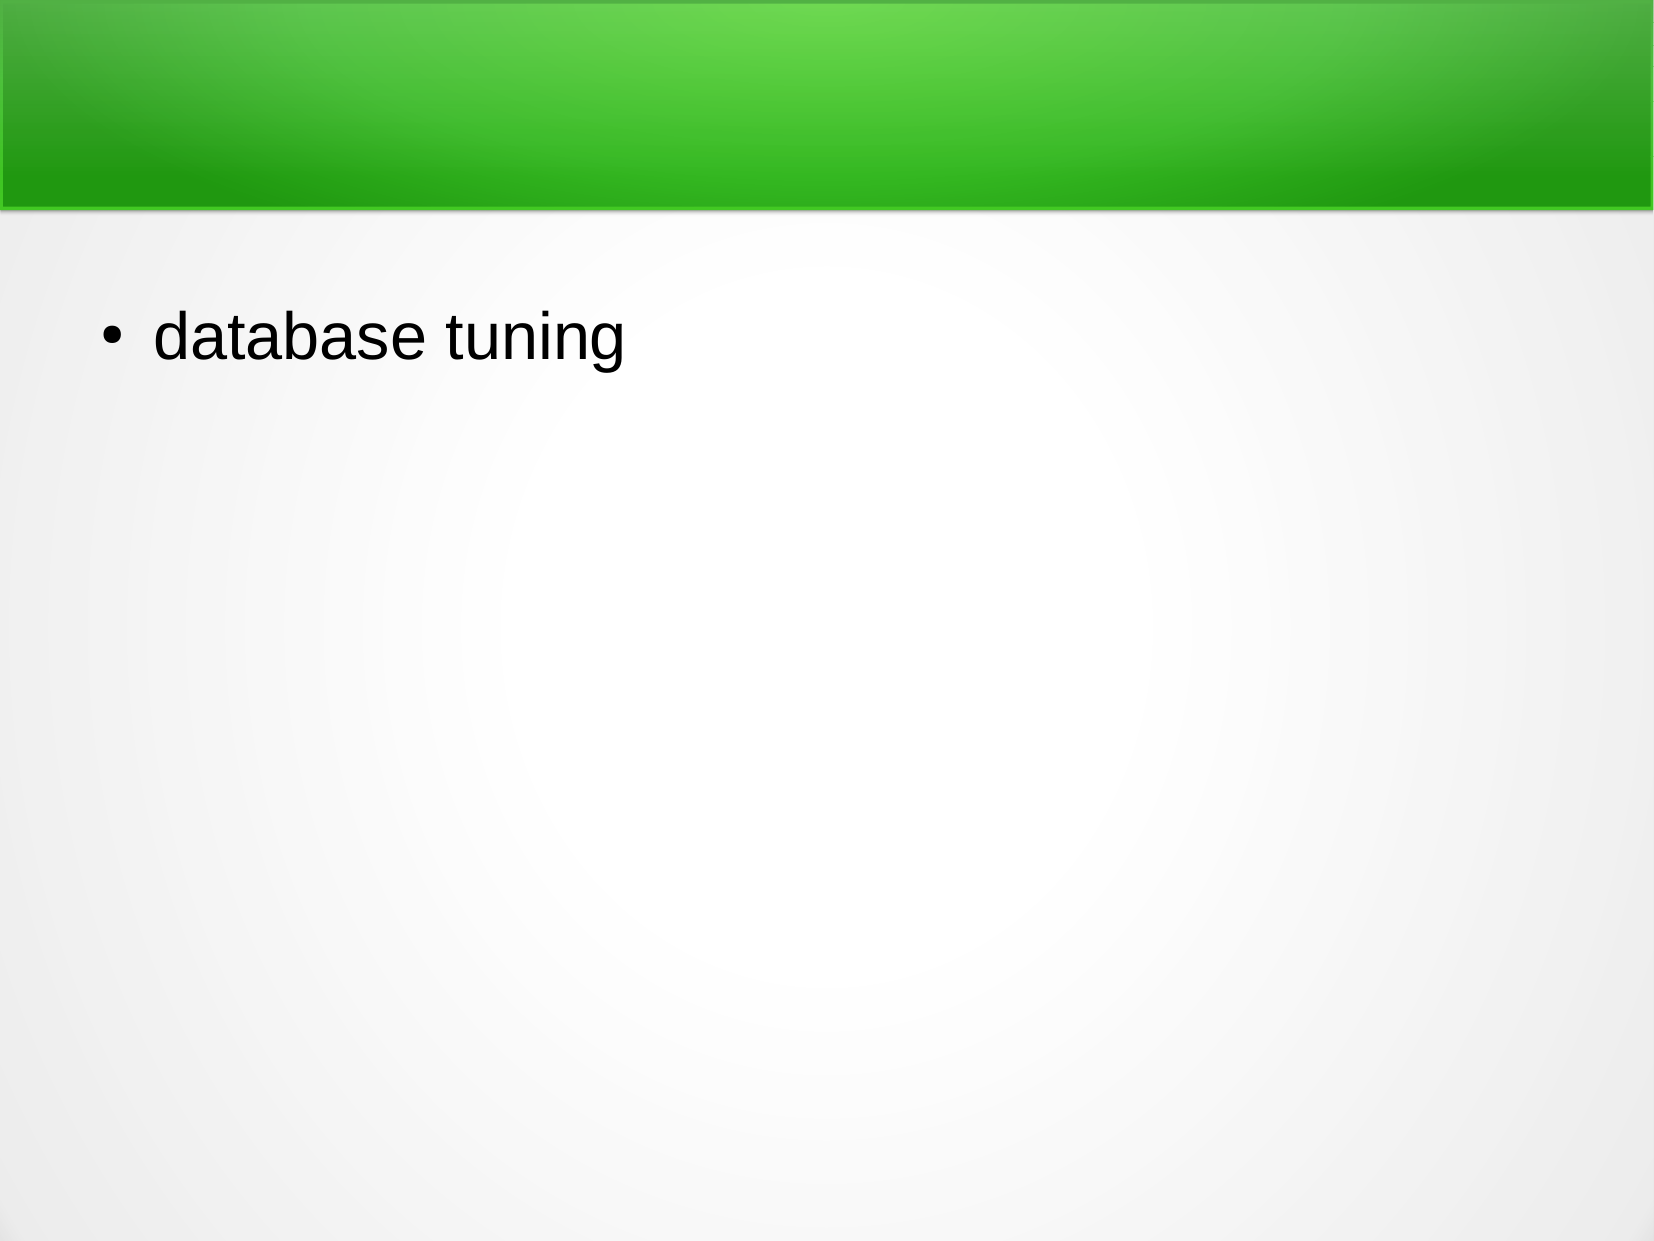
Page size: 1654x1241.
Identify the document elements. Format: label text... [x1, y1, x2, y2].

list database tuning [82, 299, 1571, 1019]
